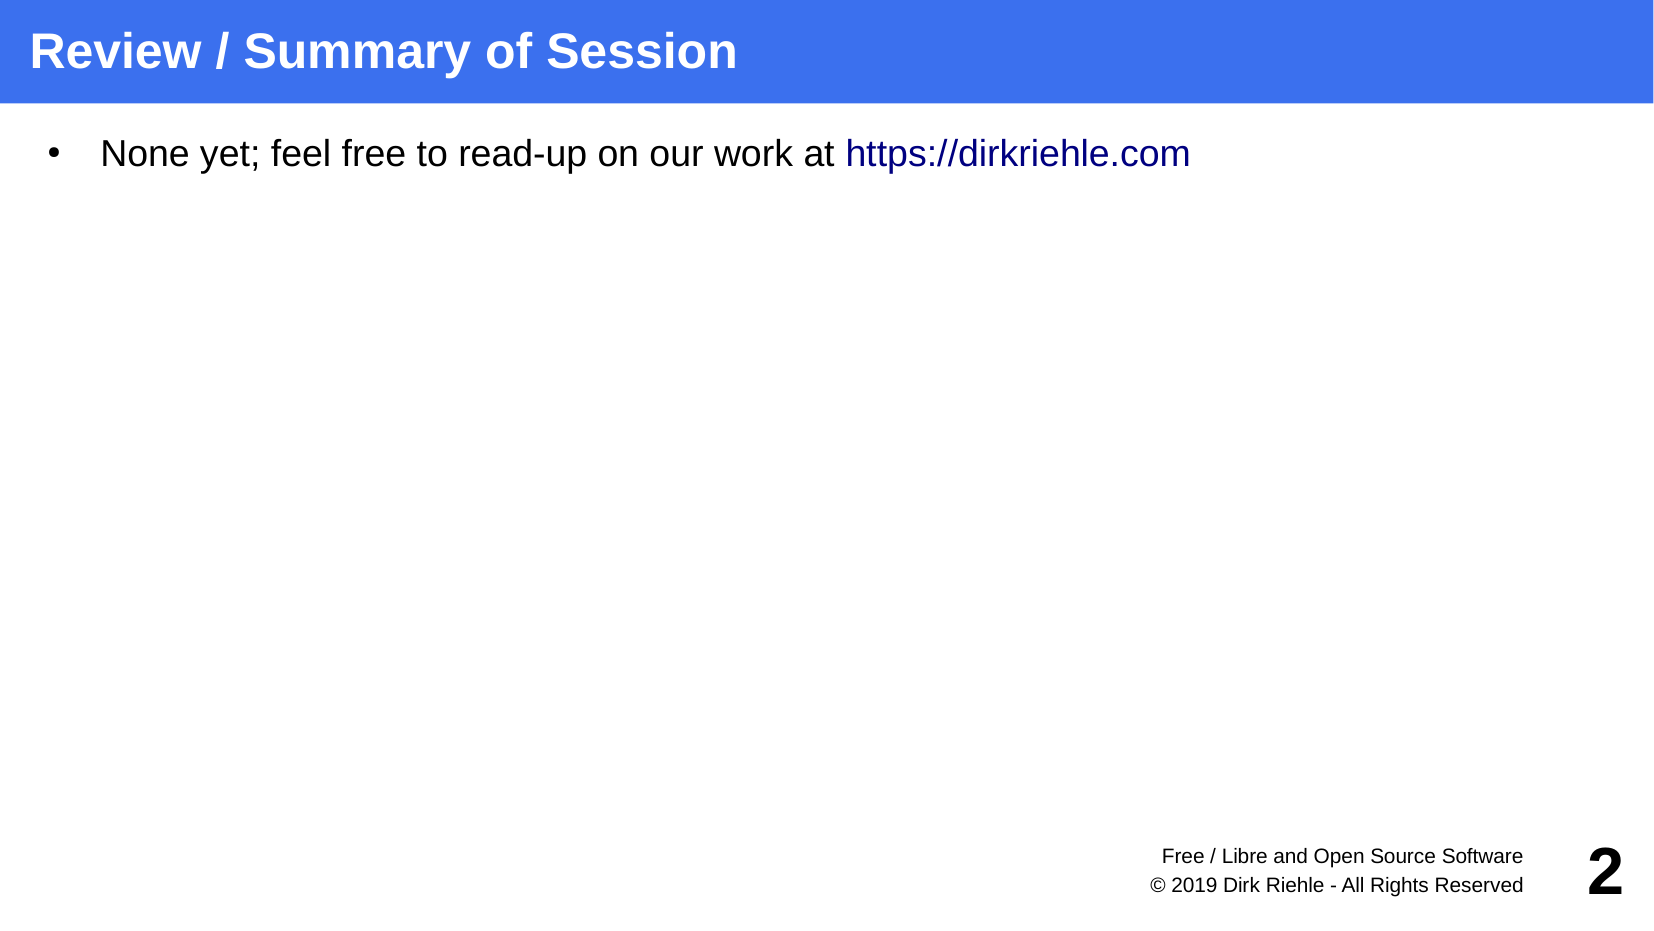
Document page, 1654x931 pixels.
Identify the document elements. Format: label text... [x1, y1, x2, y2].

list None yet; feel free to read-up on our work at https://dirkriehle.com [29, 132, 1625, 813]
title Review / Summary of Session [0, 0, 1654, 104]
